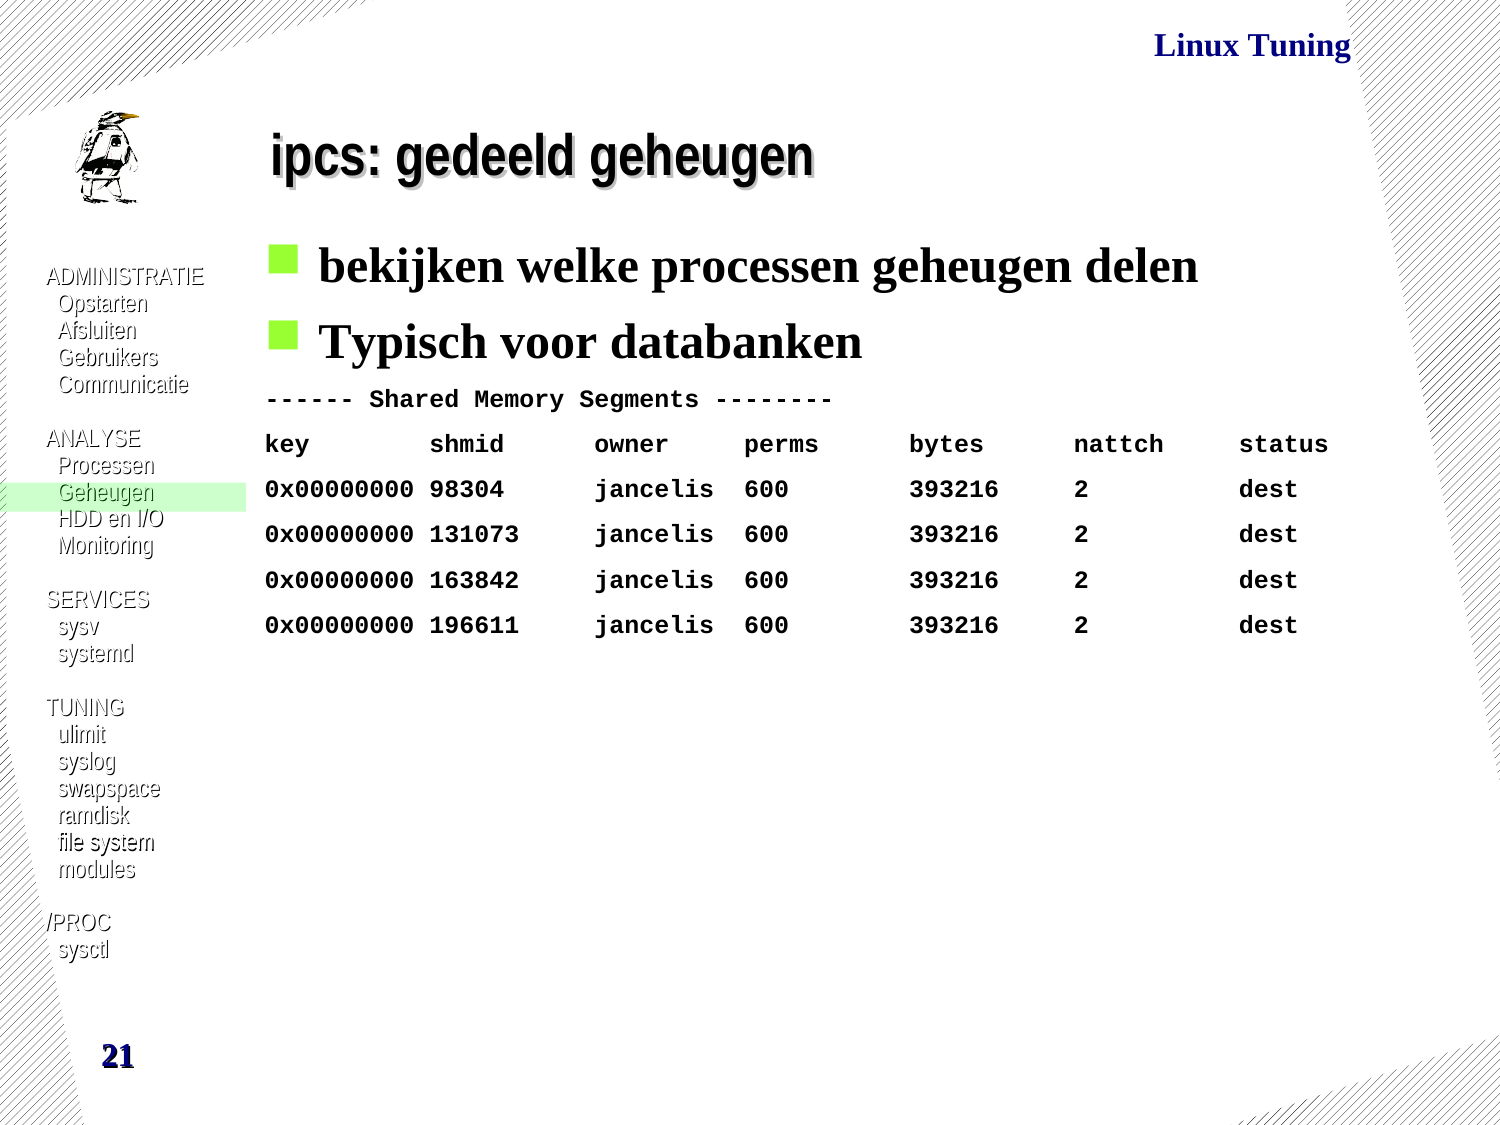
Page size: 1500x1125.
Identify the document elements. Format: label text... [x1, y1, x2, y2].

picture [57, 105, 143, 206]
list bekijken welke processen geheugen delen Typisch voor databanken ------ Shared Memory Segments -------- key shmid owner perms bytes nattch status 0x00000000 98304 jancelis 600 393216 2 dest 0x00000000 131073 jancelis 600 393216 2 dest 0x00000000 163842 jancelis 600 393216 2 dest 0x00000000 196611 jancelis 600 393216 2 dest [264, 229, 1486, 980]
title ipcs: gedeeld geheugen [270, 41, 1500, 250]
text_box [0, 482, 247, 512]
